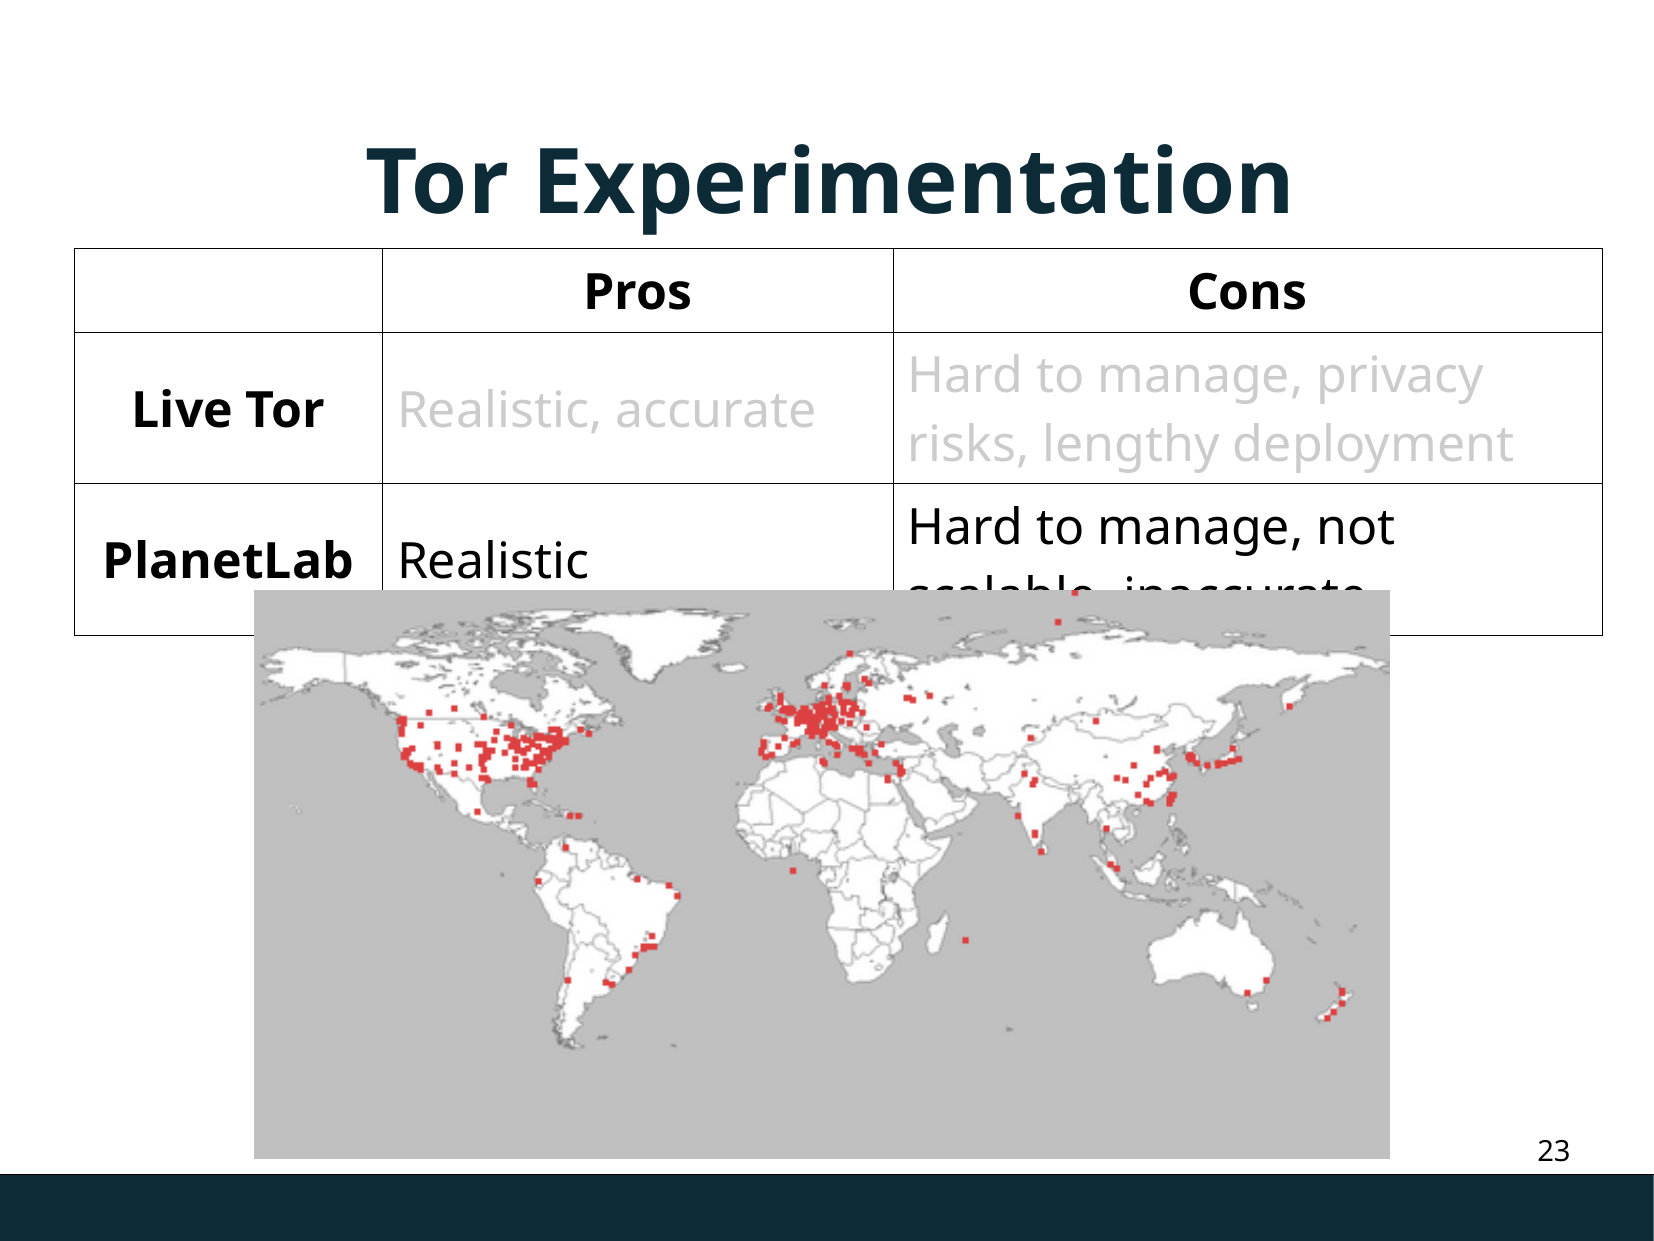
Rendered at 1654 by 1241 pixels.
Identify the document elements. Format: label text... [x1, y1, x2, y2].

table_header Pros [383, 249, 893, 332]
picture [254, 590, 1390, 1159]
title Tor Experimentation [86, 74, 1575, 248]
table_cell Hard to manage, privacy risks, lengthy deployment [894, 333, 1602, 483]
table_header [75, 249, 382, 332]
table_cell Realistic [383, 484, 893, 590]
table_cell Live Tor [75, 333, 382, 483]
table_header Cons [894, 249, 1602, 332]
table_cell Hard to manage, not scalable, inaccurate [894, 484, 1602, 635]
table_cell Realistic, accurate [383, 333, 893, 483]
table_cell PlanetLab [75, 484, 382, 635]
